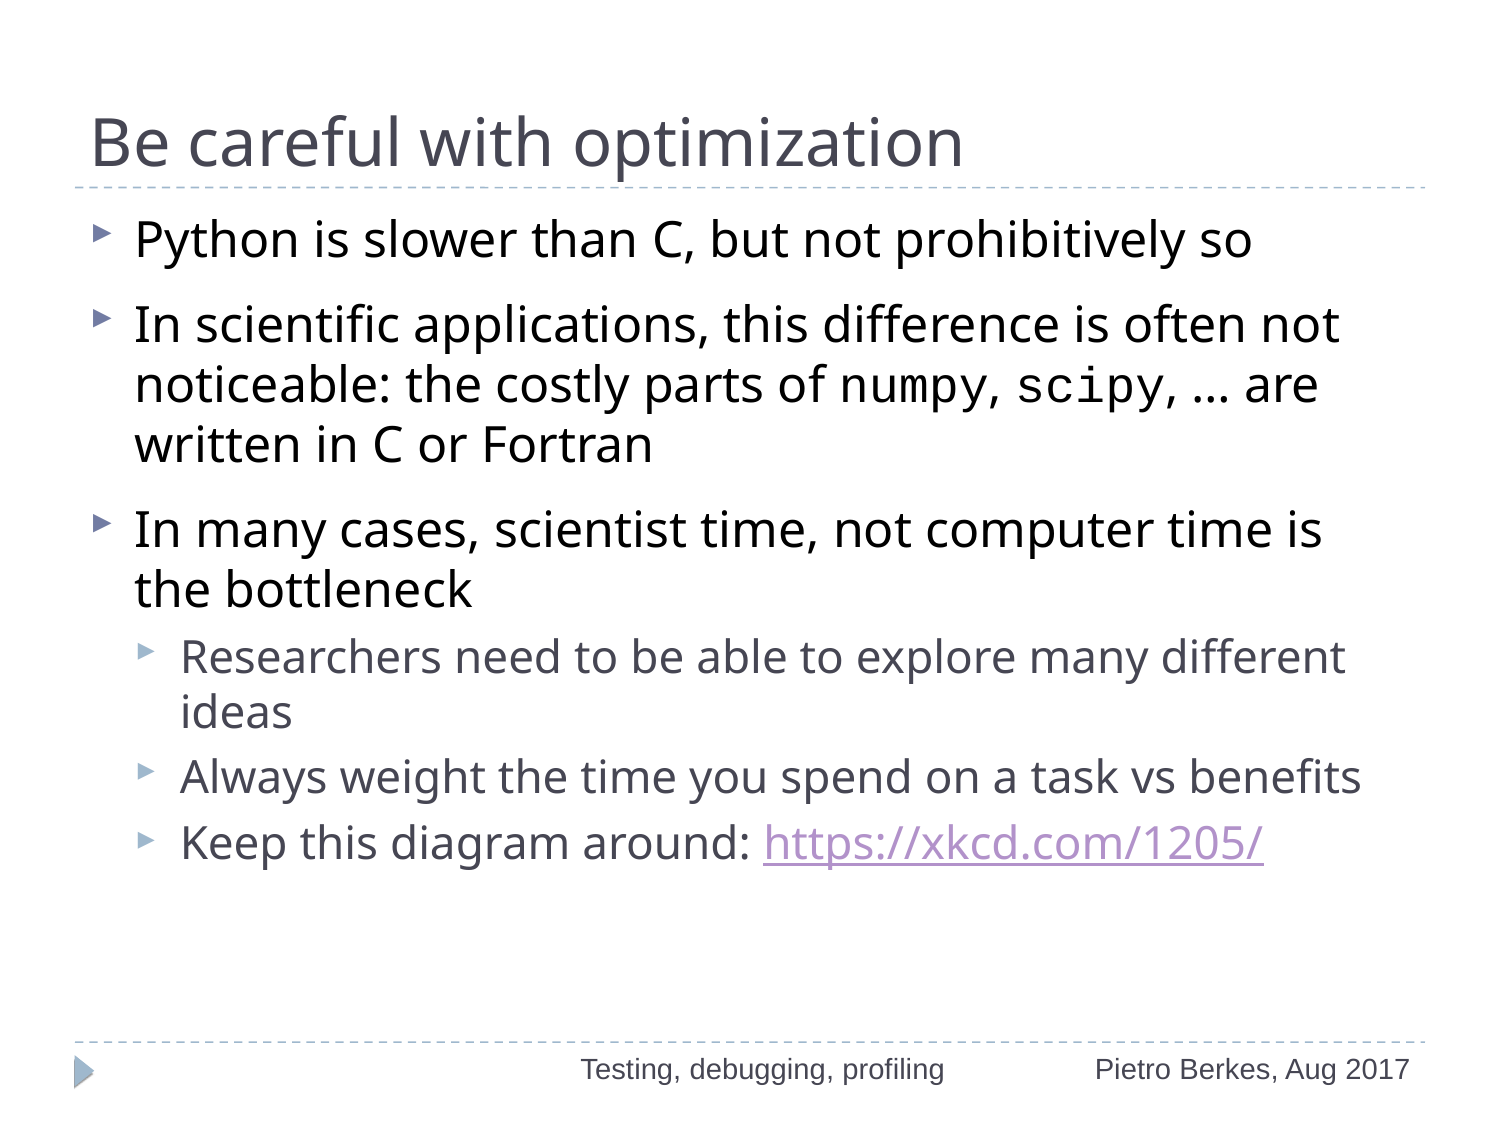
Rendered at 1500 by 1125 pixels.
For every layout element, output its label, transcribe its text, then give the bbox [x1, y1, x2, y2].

list Python is slower than C, but not prohibitively so In scientific applications, this difference is often not noticeable: the costly parts of numpy, scipy, … are written in C or Fortran In many cases, scientist time, not computer time is the bottleneck Researchers need to be able to explore many different ideas Always weight the time you spend on a task vs benefits Keep this diagram around: https://xkcd.com/1205/ [75, 200, 1425, 1010]
footer Testing, debugging, profiling [475, 1042, 1051, 1103]
title Be careful with optimization [75, 24, 1425, 188]
slide_number Pietro Berkes, Aug 2017 [1051, 1042, 1426, 1103]
